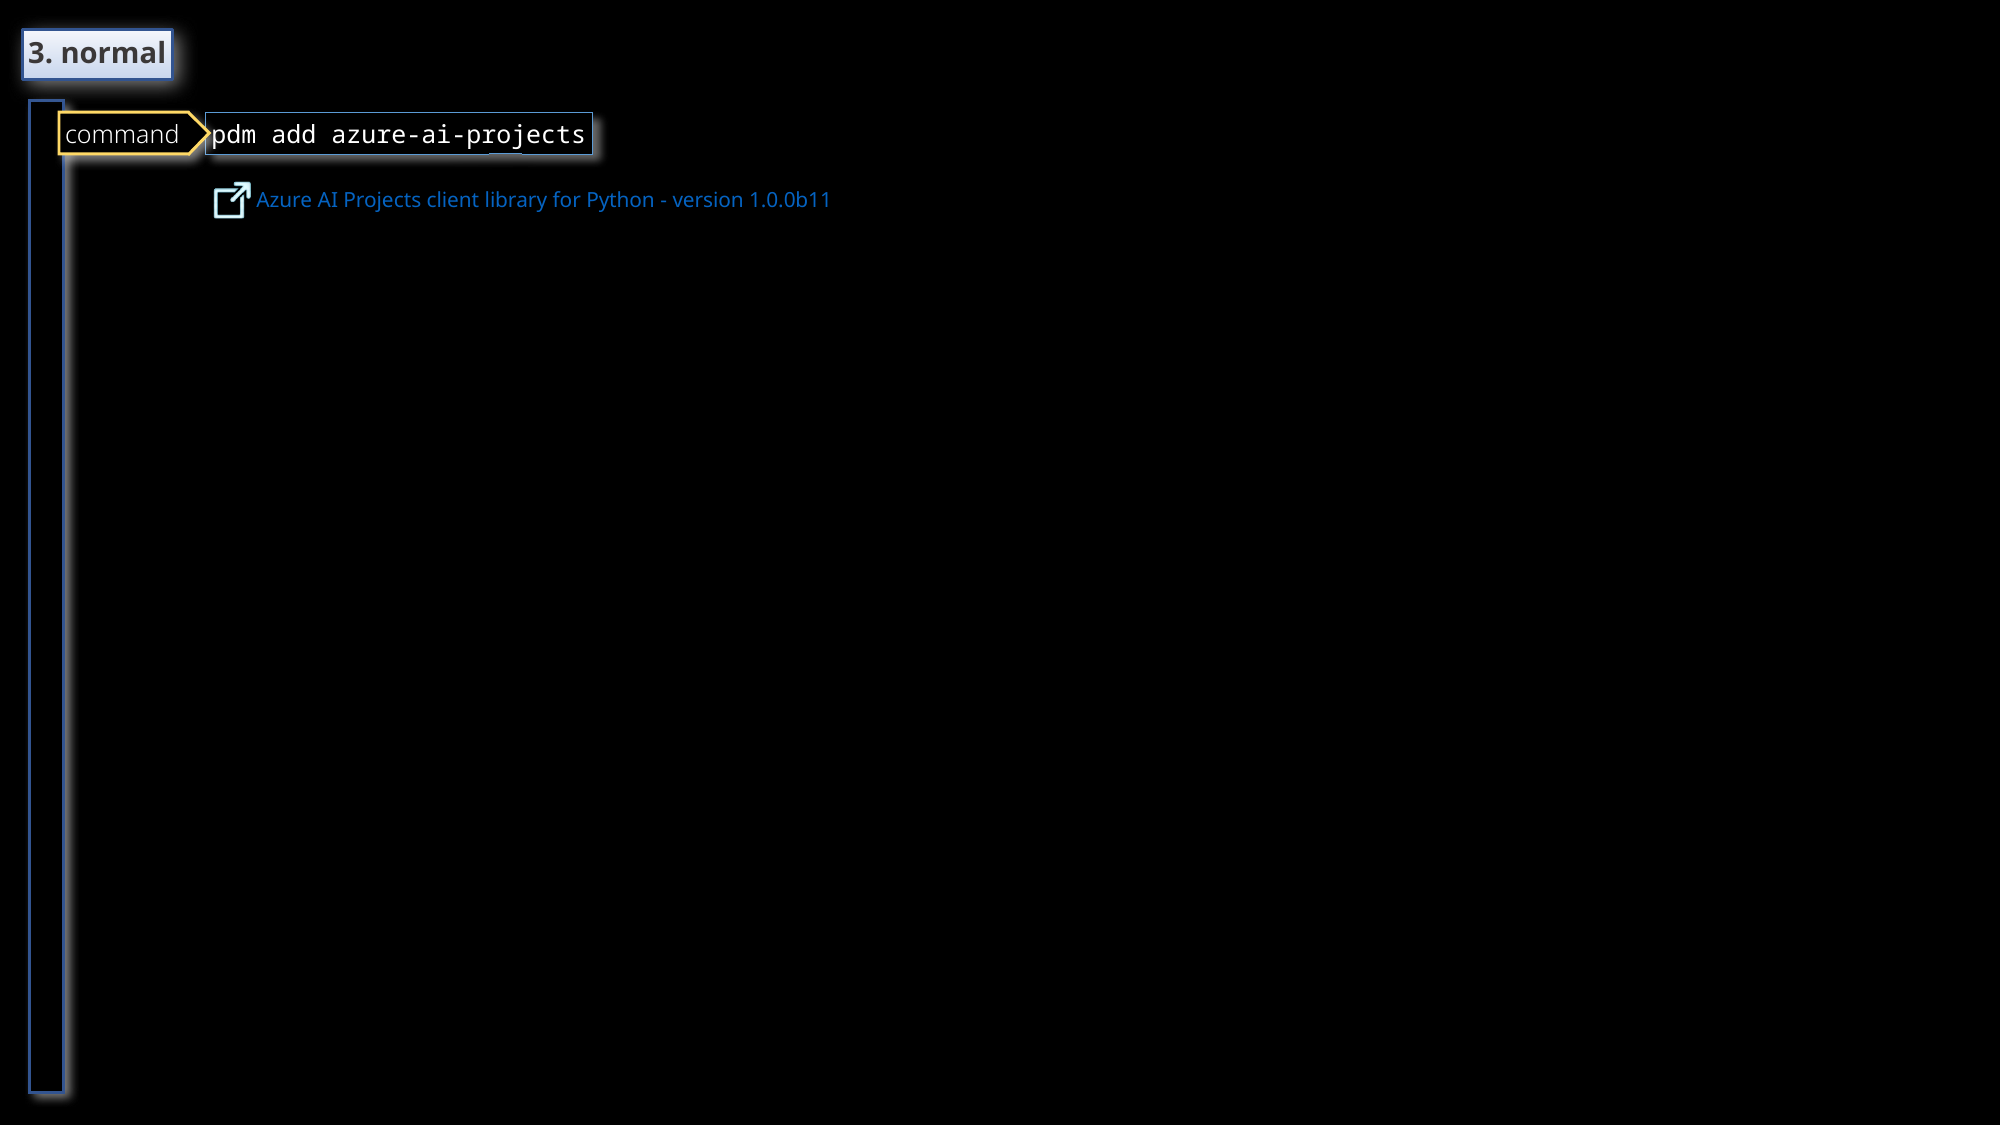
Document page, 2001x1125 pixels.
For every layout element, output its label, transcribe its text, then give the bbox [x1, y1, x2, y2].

text_box command [58, 112, 210, 155]
title 3. normal [29, 29, 166, 80]
picture [209, 177, 255, 223]
text_box Azure AI Projects client library for Python - version 1.0.0b11 [255, 179, 847, 223]
text_box [29, 100, 64, 1093]
text_box pdm add azure-ai-projects [205, 112, 593, 155]
